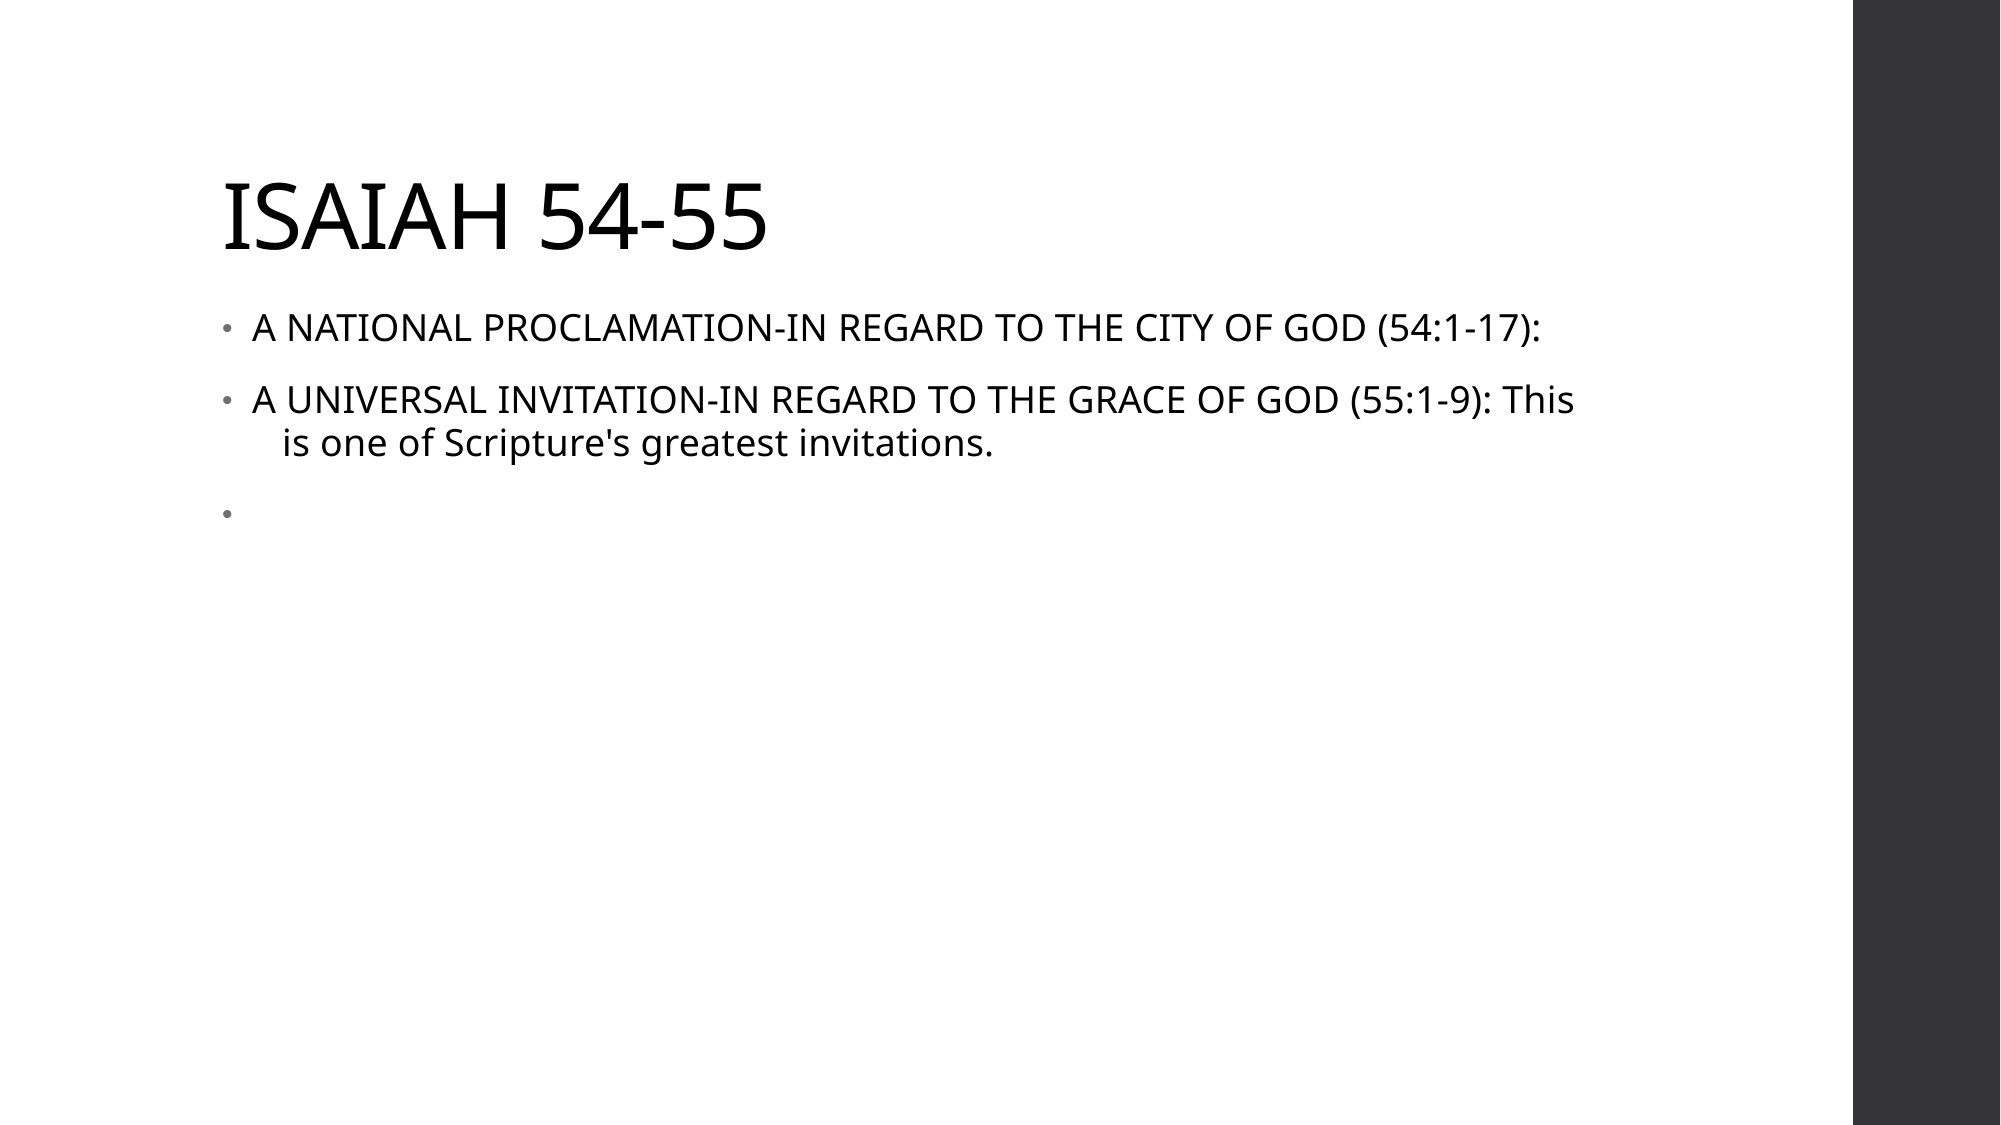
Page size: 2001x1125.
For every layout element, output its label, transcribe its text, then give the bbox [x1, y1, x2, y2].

title ISAIAH 54-55 [206, 60, 1797, 278]
list A NATIONAL PROCLAMATION-IN REGARD TO THE CITY OF GOD (54:1-17): A UNIVERSAL INVITATION-IN REGARD TO THE GRACE OF GOD (55:1-9): This is one of Scripture's greatest invitations. [206, 299, 1617, 1014]
